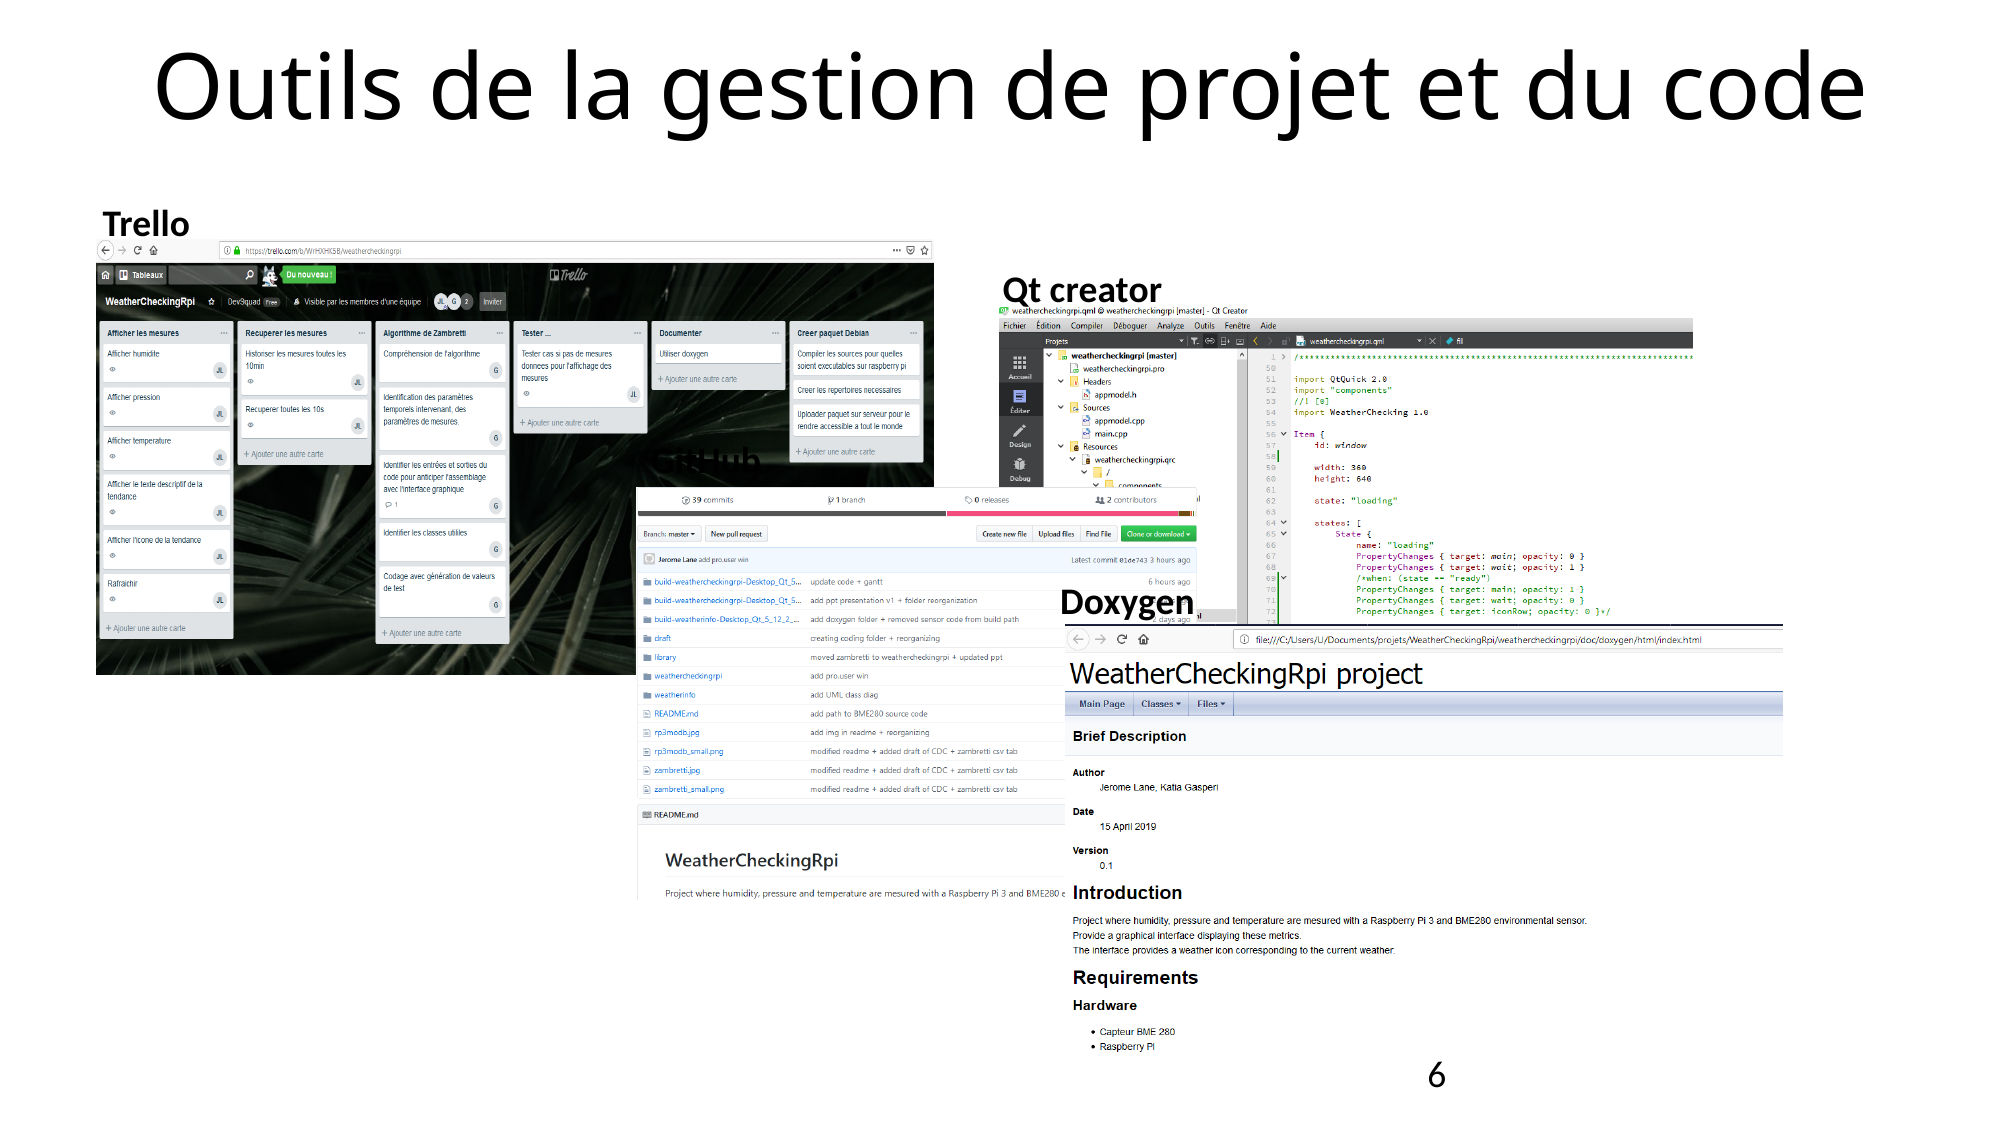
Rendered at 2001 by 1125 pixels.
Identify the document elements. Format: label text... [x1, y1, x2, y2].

picture [96, 239, 1783, 1061]
title Outils de la gestion de projet et du code [137, 32, 1904, 251]
slide_number <numéro> [1412, 1042, 1863, 1103]
text_box Doxygen [1045, 569, 1211, 630]
text_box Qt creator [987, 257, 1178, 318]
text_box Trello [87, 191, 206, 252]
text_box GitHub [636, 428, 802, 489]
